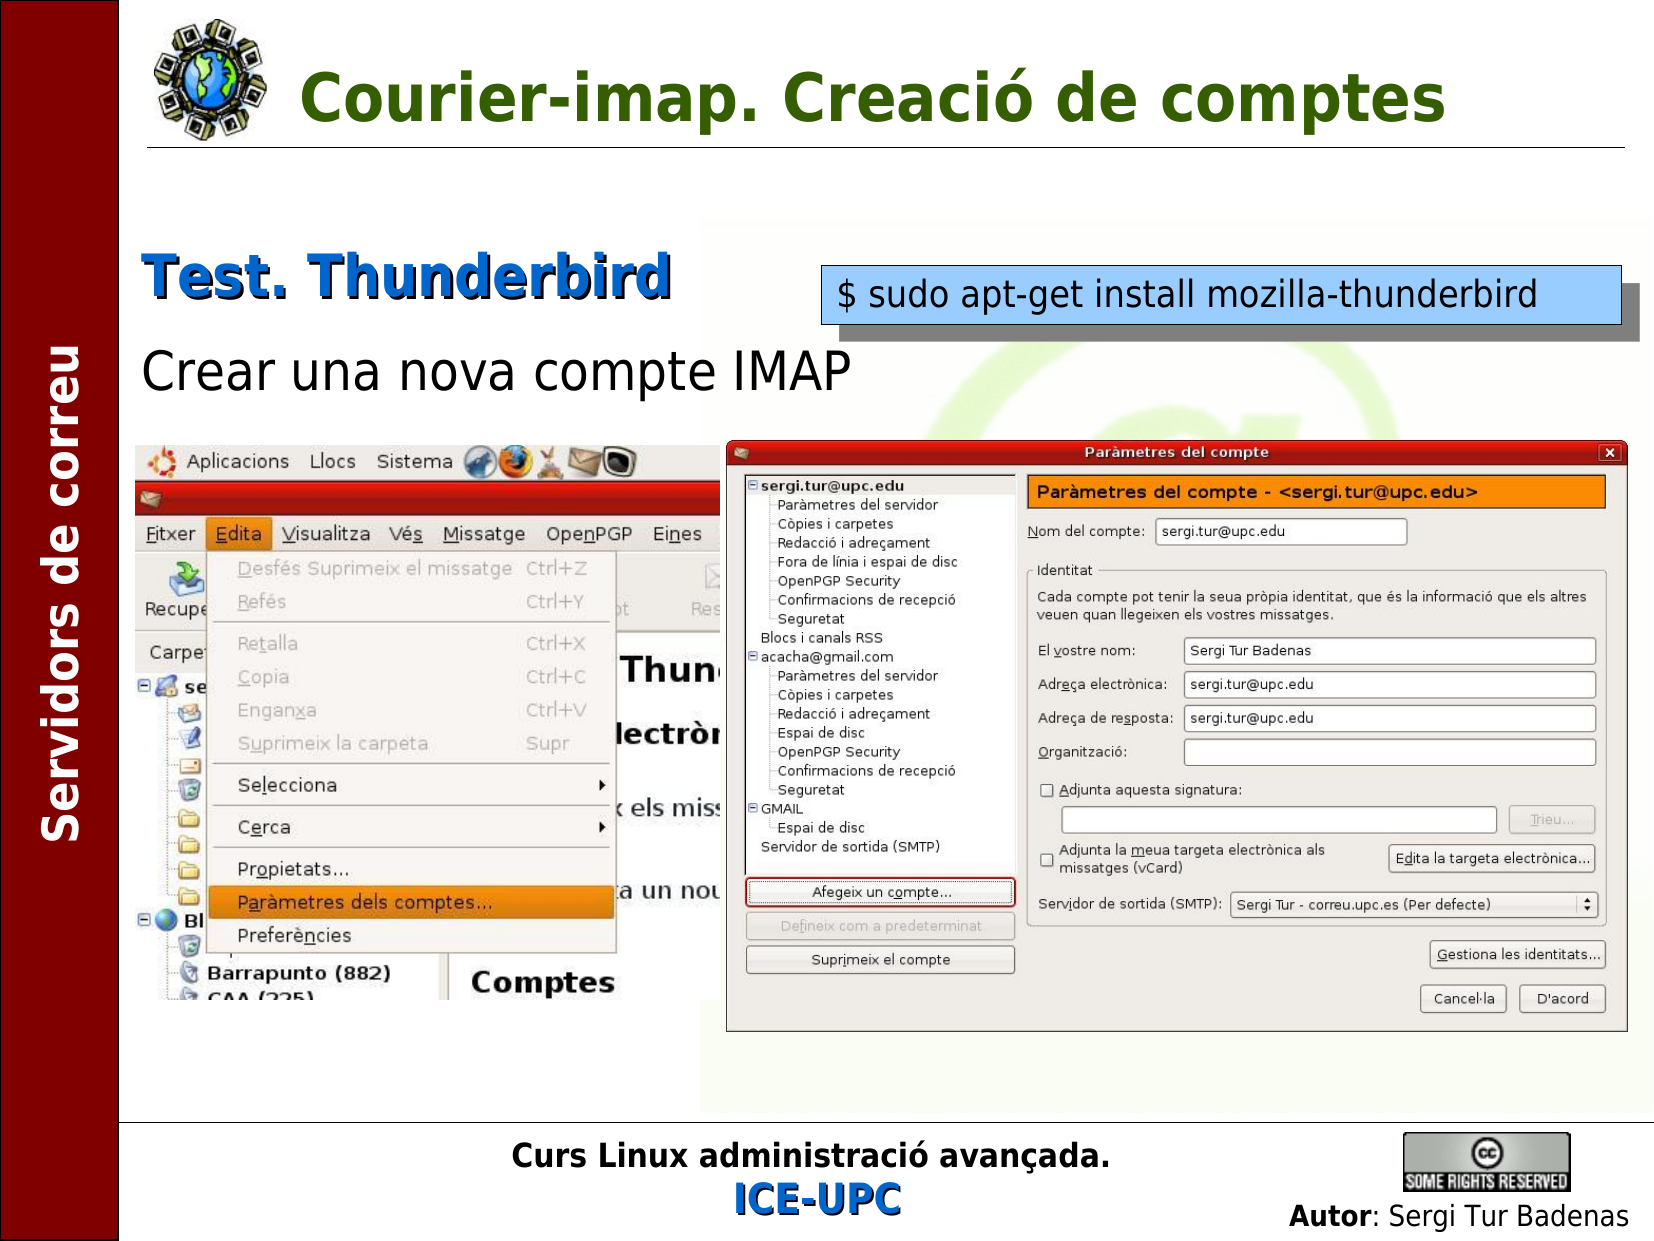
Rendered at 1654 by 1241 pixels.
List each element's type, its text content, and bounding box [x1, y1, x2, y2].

picture [154, 19, 268, 49]
picture [1403, 1132, 1571, 1192]
list Test. Thunderbird Crear una nova compte IMAP [141, 242, 1630, 1093]
picture [700, 217, 1654, 1113]
text_box $ sudo apt-get install mozilla-thunderbird [821, 265, 1622, 325]
picture [726, 440, 1628, 1032]
title Courier-imap. Creació de comptes [129, 49, 1619, 148]
picture [135, 445, 720, 1000]
